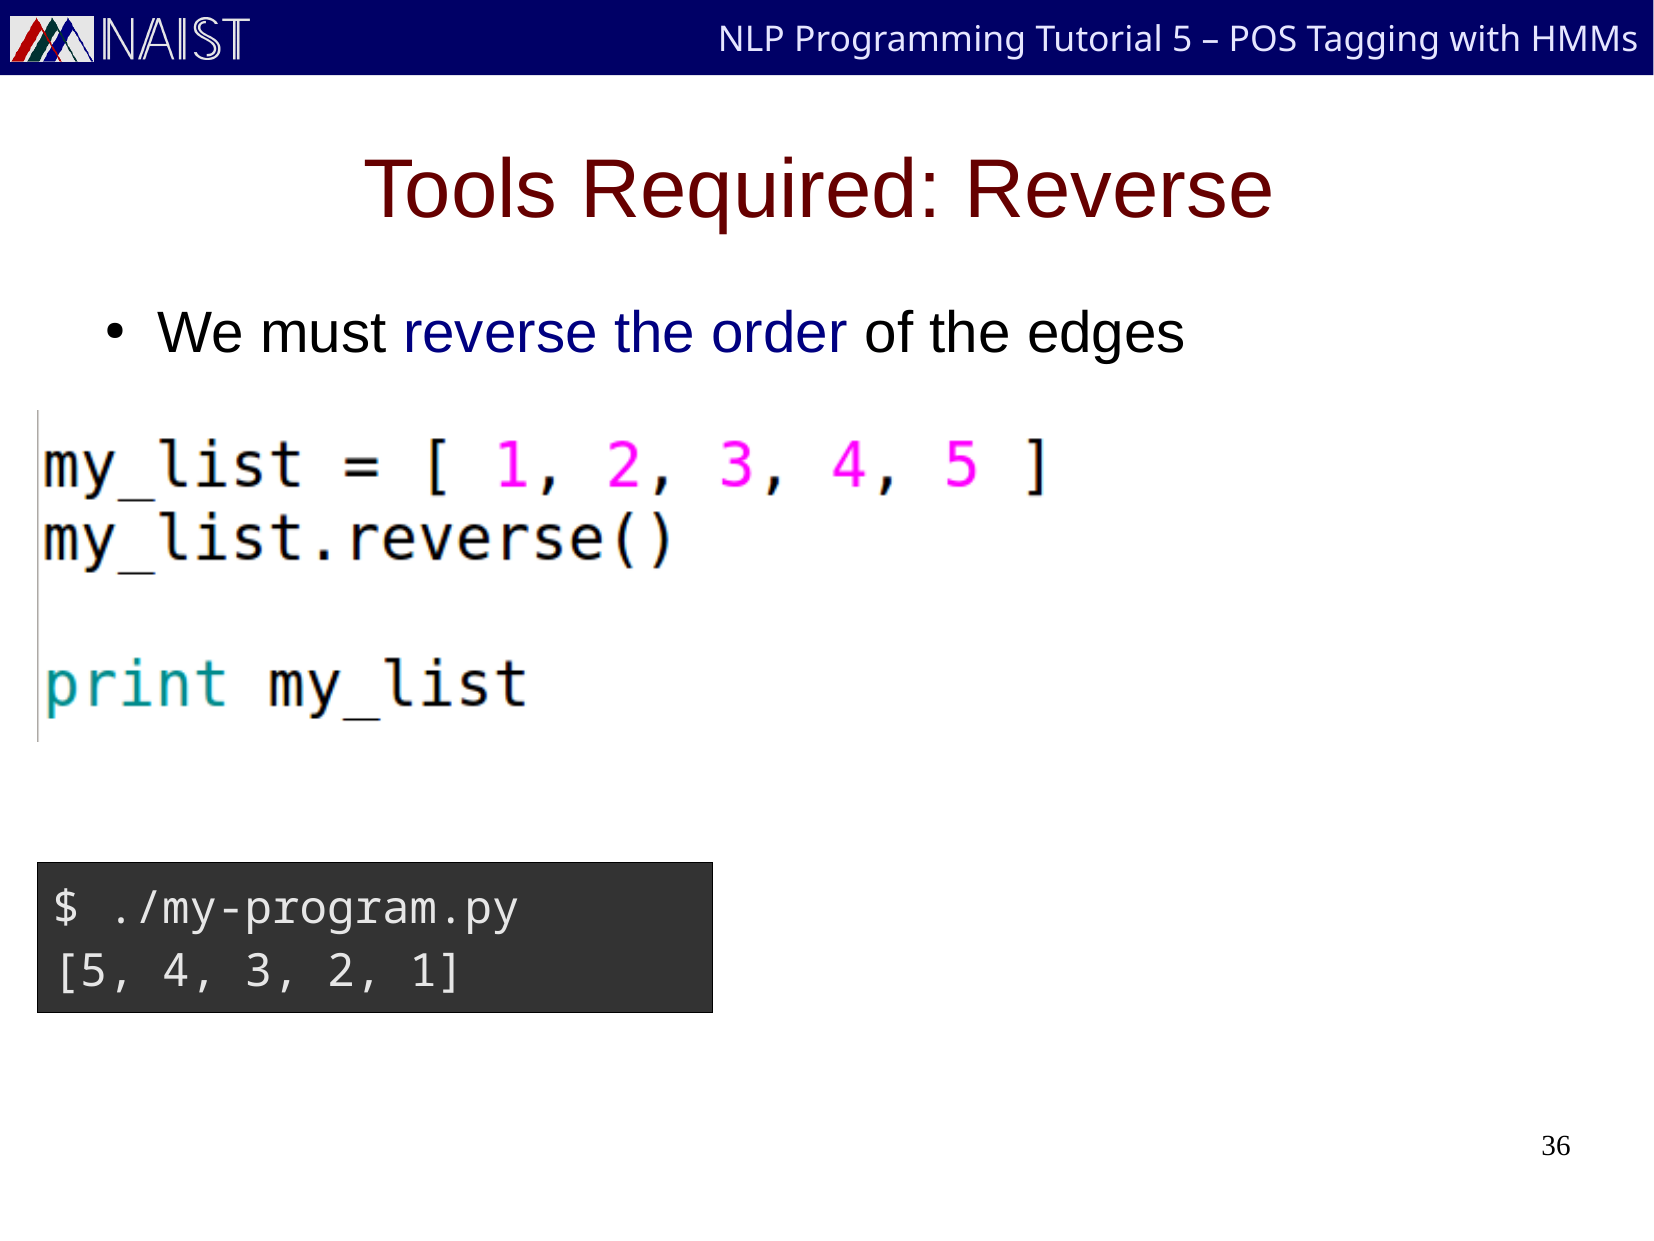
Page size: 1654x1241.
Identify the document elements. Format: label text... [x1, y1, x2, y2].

title Tools Required: Reverse [75, 92, 1564, 285]
list We must reverse the order of the edges [86, 300, 1576, 1119]
text_box $ ./my-program.py [5, 4, 3, 2, 1] [37, 862, 713, 1013]
picture [10, 16, 94, 62]
picture [37, 410, 1067, 743]
picture [102, 17, 251, 60]
